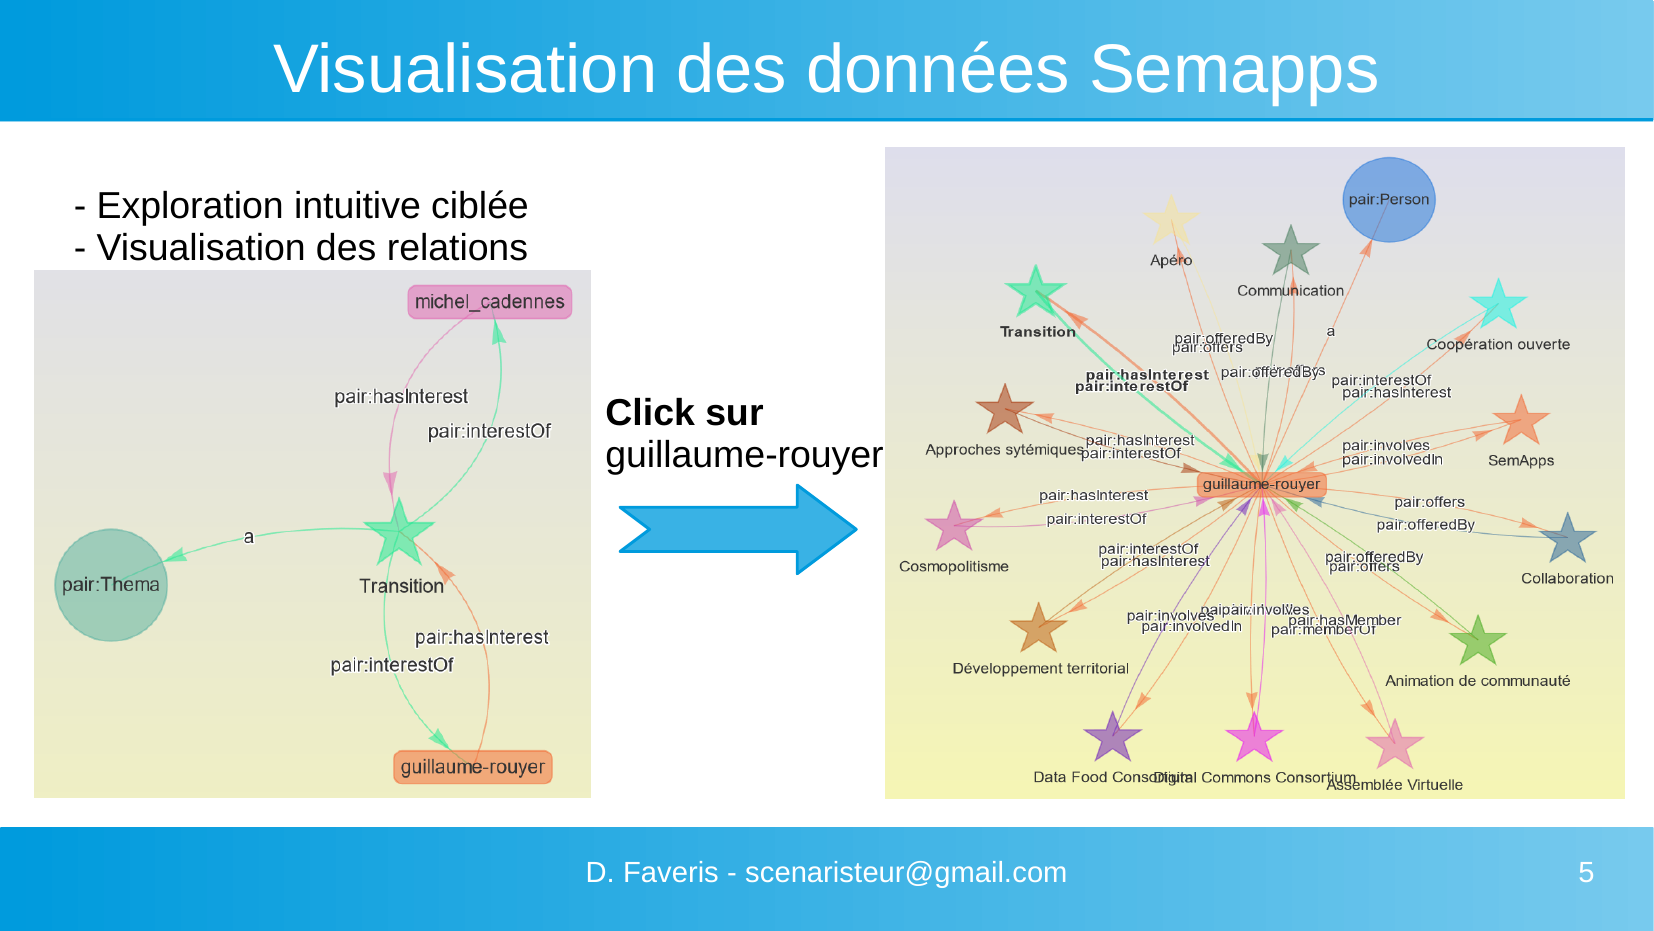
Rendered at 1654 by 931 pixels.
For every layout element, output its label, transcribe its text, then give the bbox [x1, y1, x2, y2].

picture [34, 270, 591, 798]
text_box Click sur guillaume-rouyer [590, 383, 899, 483]
text_box [620, 485, 857, 574]
text_box - Exploration intuitive ciblée - Visualisation des relations [59, 177, 562, 270]
title Visualisation des données Semapps [59, 29, 1595, 108]
picture [885, 147, 1625, 799]
